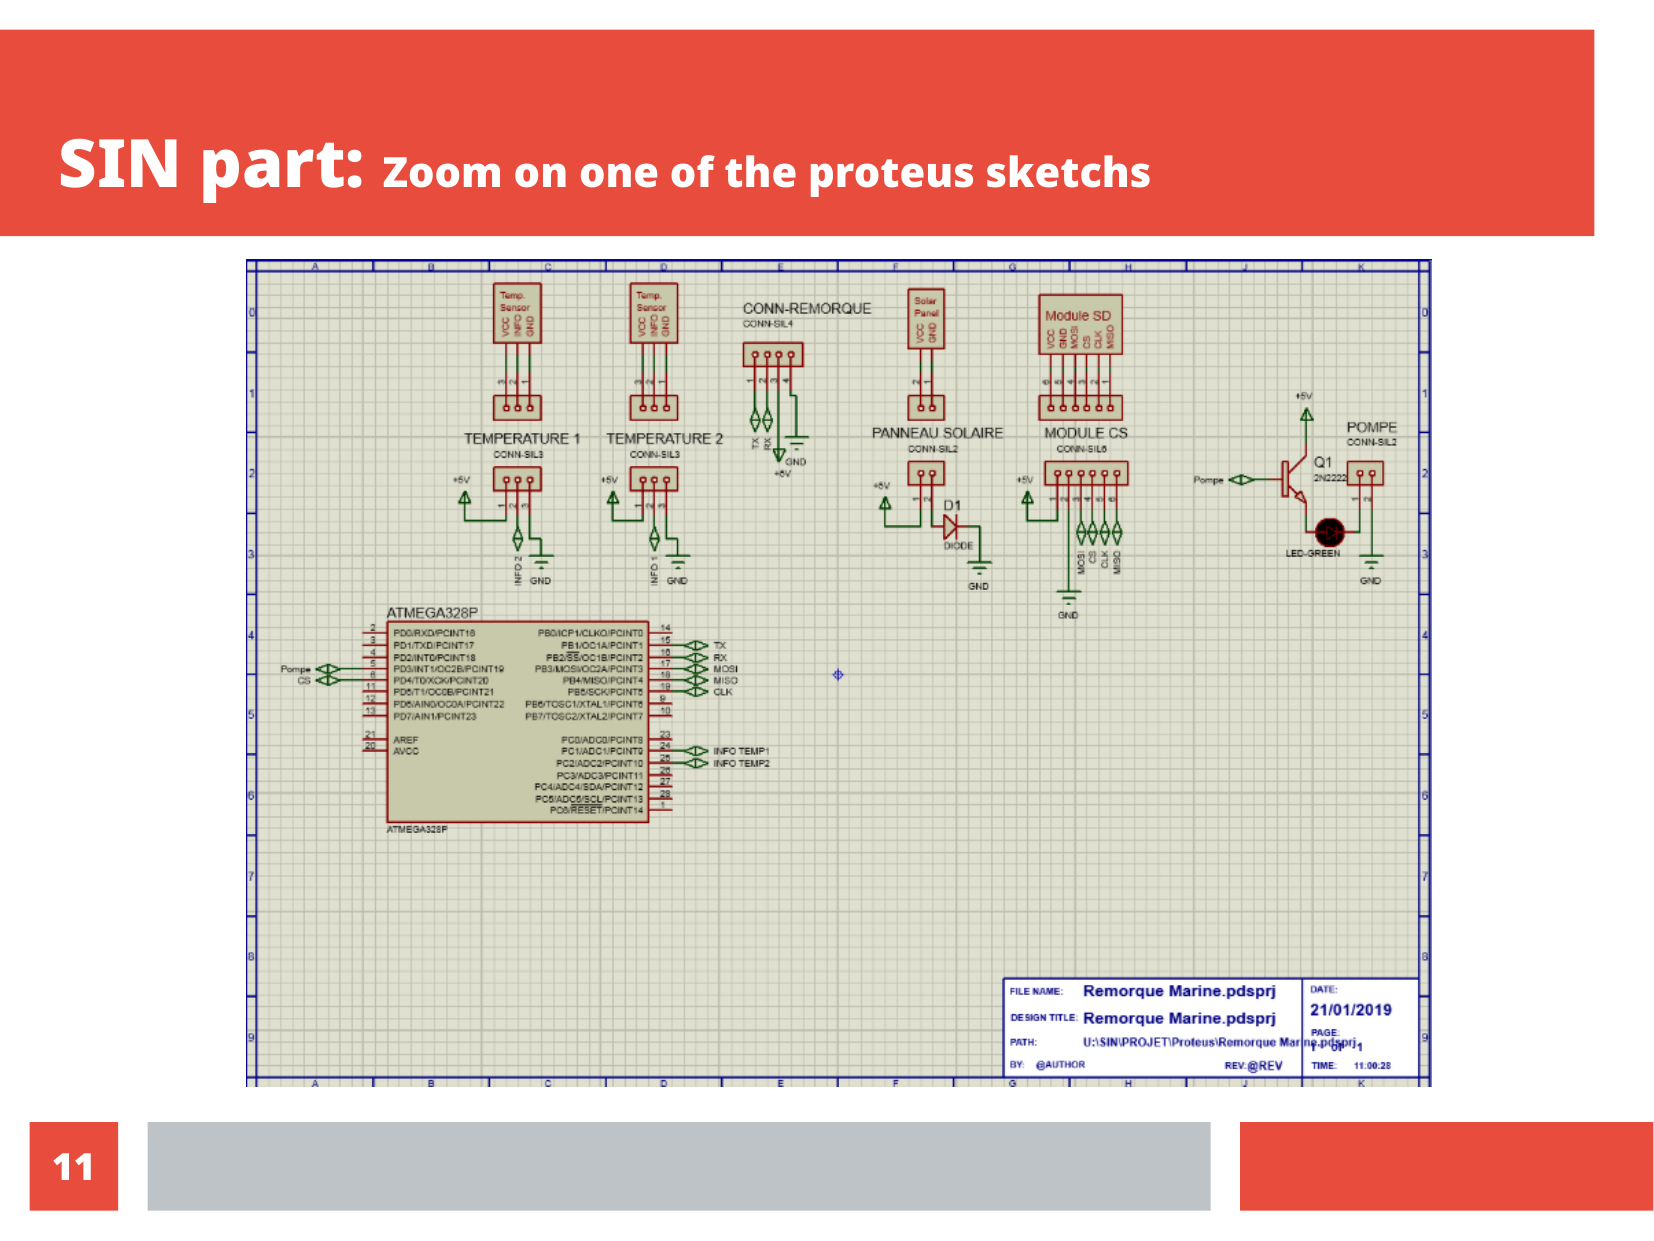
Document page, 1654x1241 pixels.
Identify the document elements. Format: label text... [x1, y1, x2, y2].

title SIN part: Zoom on one of the proteus sketchs [59, 59, 1595, 207]
picture [246, 259, 1432, 1087]
